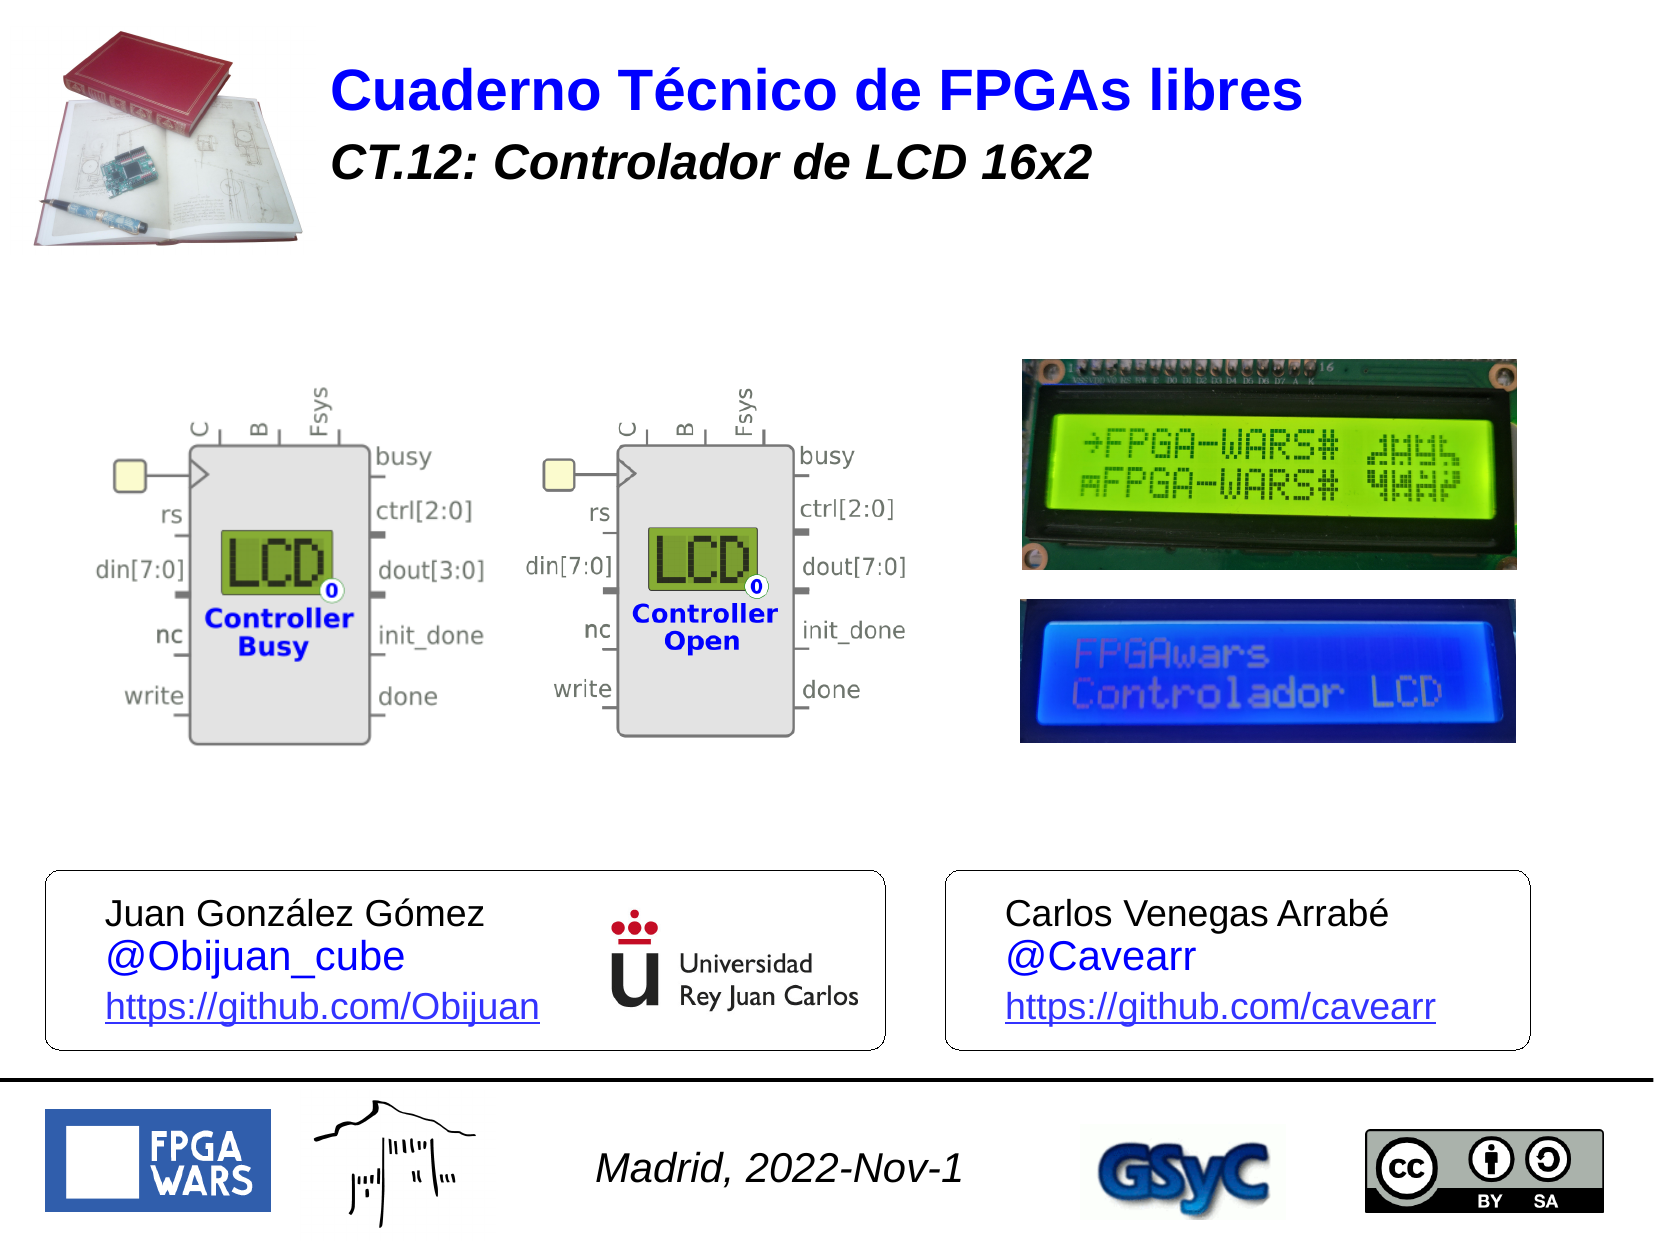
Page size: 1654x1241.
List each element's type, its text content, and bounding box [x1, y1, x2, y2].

picture [1365, 1120, 1604, 1221]
picture [1022, 359, 1517, 571]
text_box Madrid, 2022-Nov-1 [540, 1121, 1021, 1216]
picture [300, 1089, 496, 1241]
text_box @Obijuan_cube [90, 925, 451, 1001]
picture [595, 899, 871, 1021]
text_box [45, 870, 886, 1051]
picture [45, 1109, 271, 1213]
text_box https://github.com/cavearr [990, 978, 1456, 1036]
picture [10, 26, 316, 256]
picture [1020, 599, 1516, 743]
text_box @Cavearr [990, 925, 1351, 1001]
text_box Carlos Venegas Arrabé [990, 885, 1501, 946]
title Cuaderno Técnico de FPGAs libres [330, 15, 1471, 128]
text_box CT.12: Controlador de LCD 16x2 [330, 128, 1621, 196]
picture [1080, 1124, 1286, 1220]
text_box https://github.com/Obijuan [90, 978, 556, 1036]
picture [75, 284, 931, 764]
text_box Juan González Gómez [90, 885, 601, 946]
text_box [945, 870, 1531, 1051]
